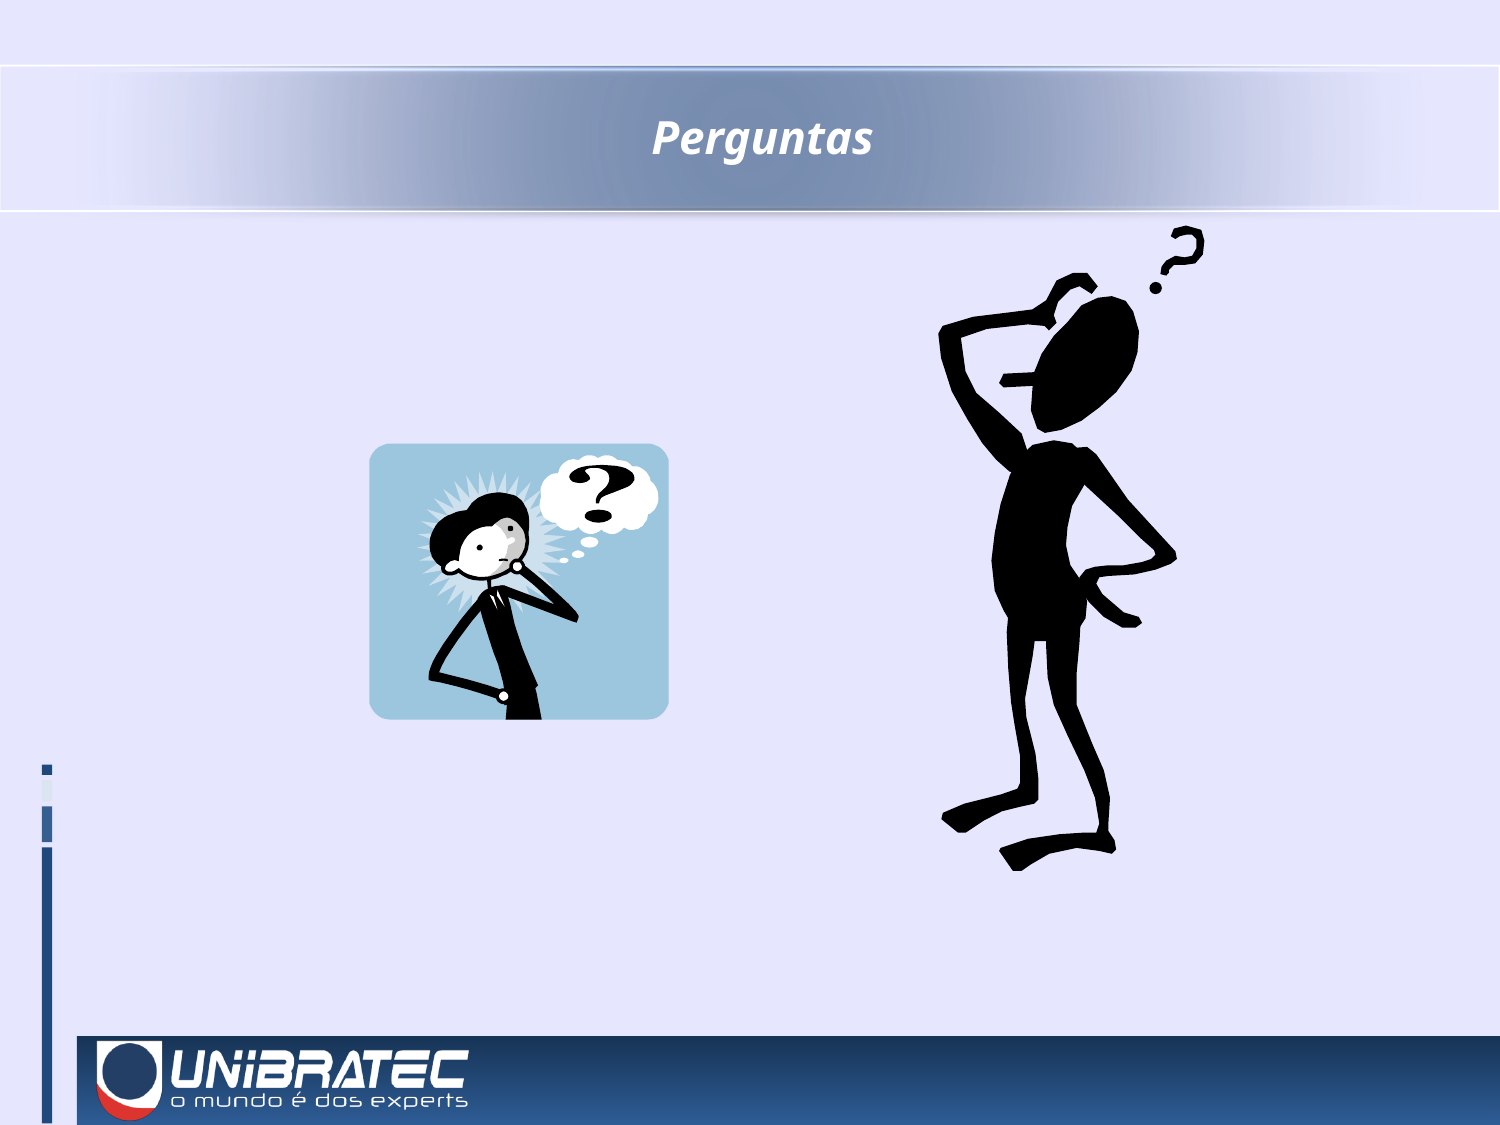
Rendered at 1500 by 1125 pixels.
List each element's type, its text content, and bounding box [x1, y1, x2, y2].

picture [0, 58, 1500, 871]
text_box Perguntas [194, 101, 1331, 172]
picture [368, 442, 670, 721]
picture [96, 1040, 469, 1121]
